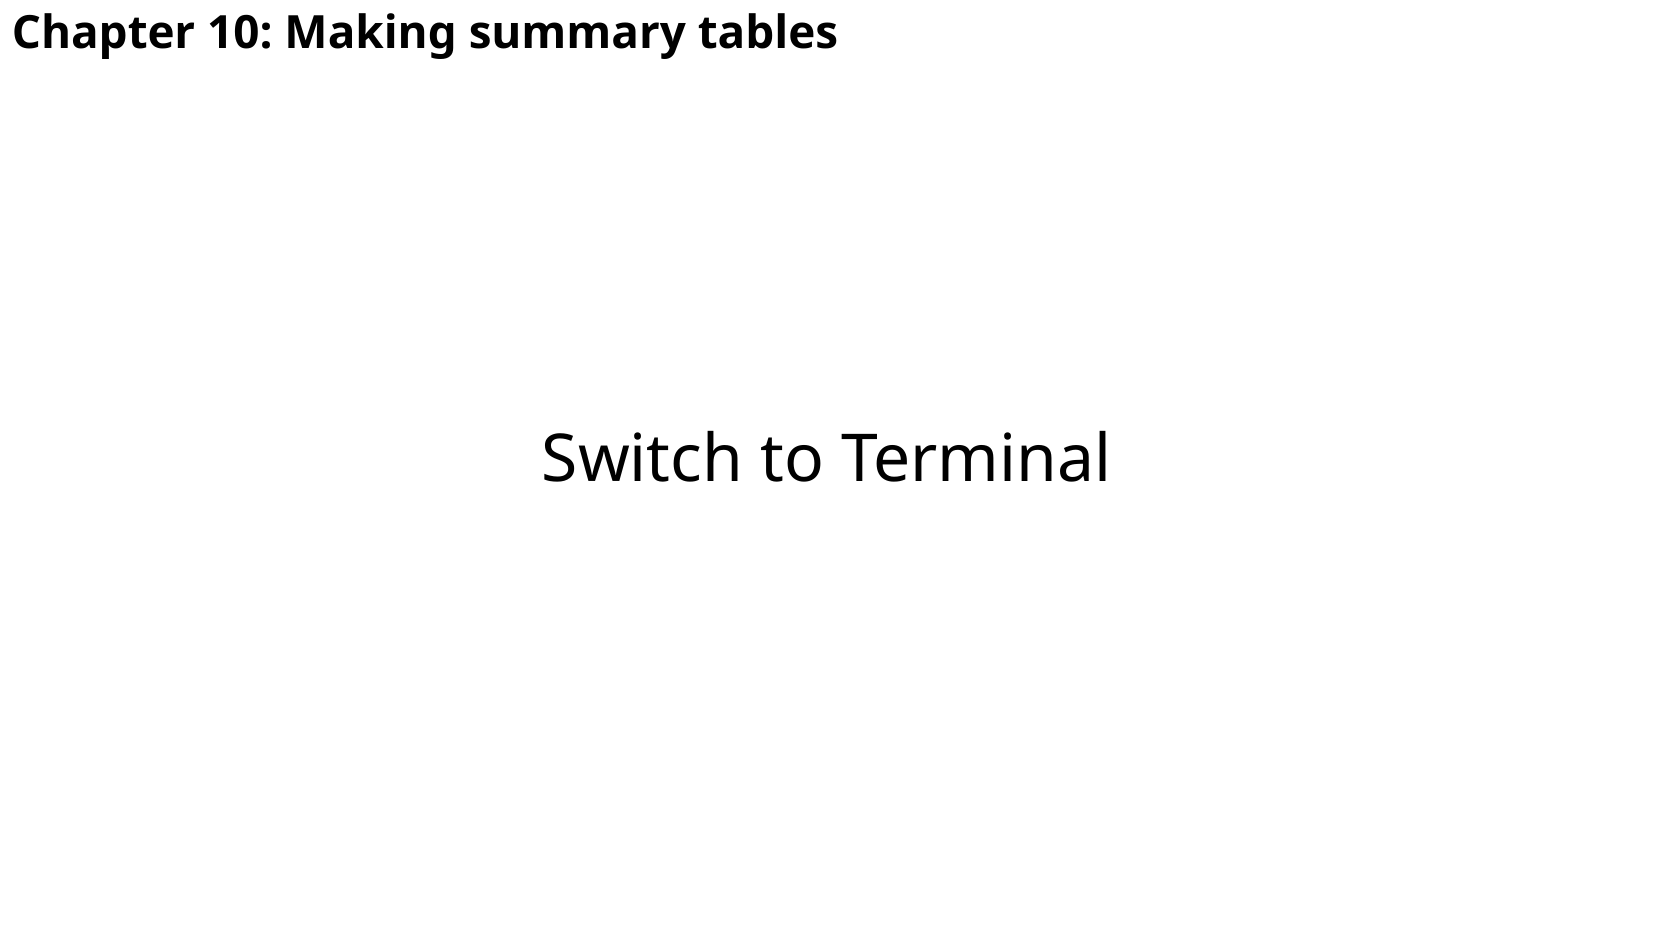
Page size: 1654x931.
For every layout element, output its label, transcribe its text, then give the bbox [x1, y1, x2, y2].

title Chapter 10: Making summary tables [11, 0, 1642, 130]
list Switch to Terminal [531, 410, 1123, 520]
